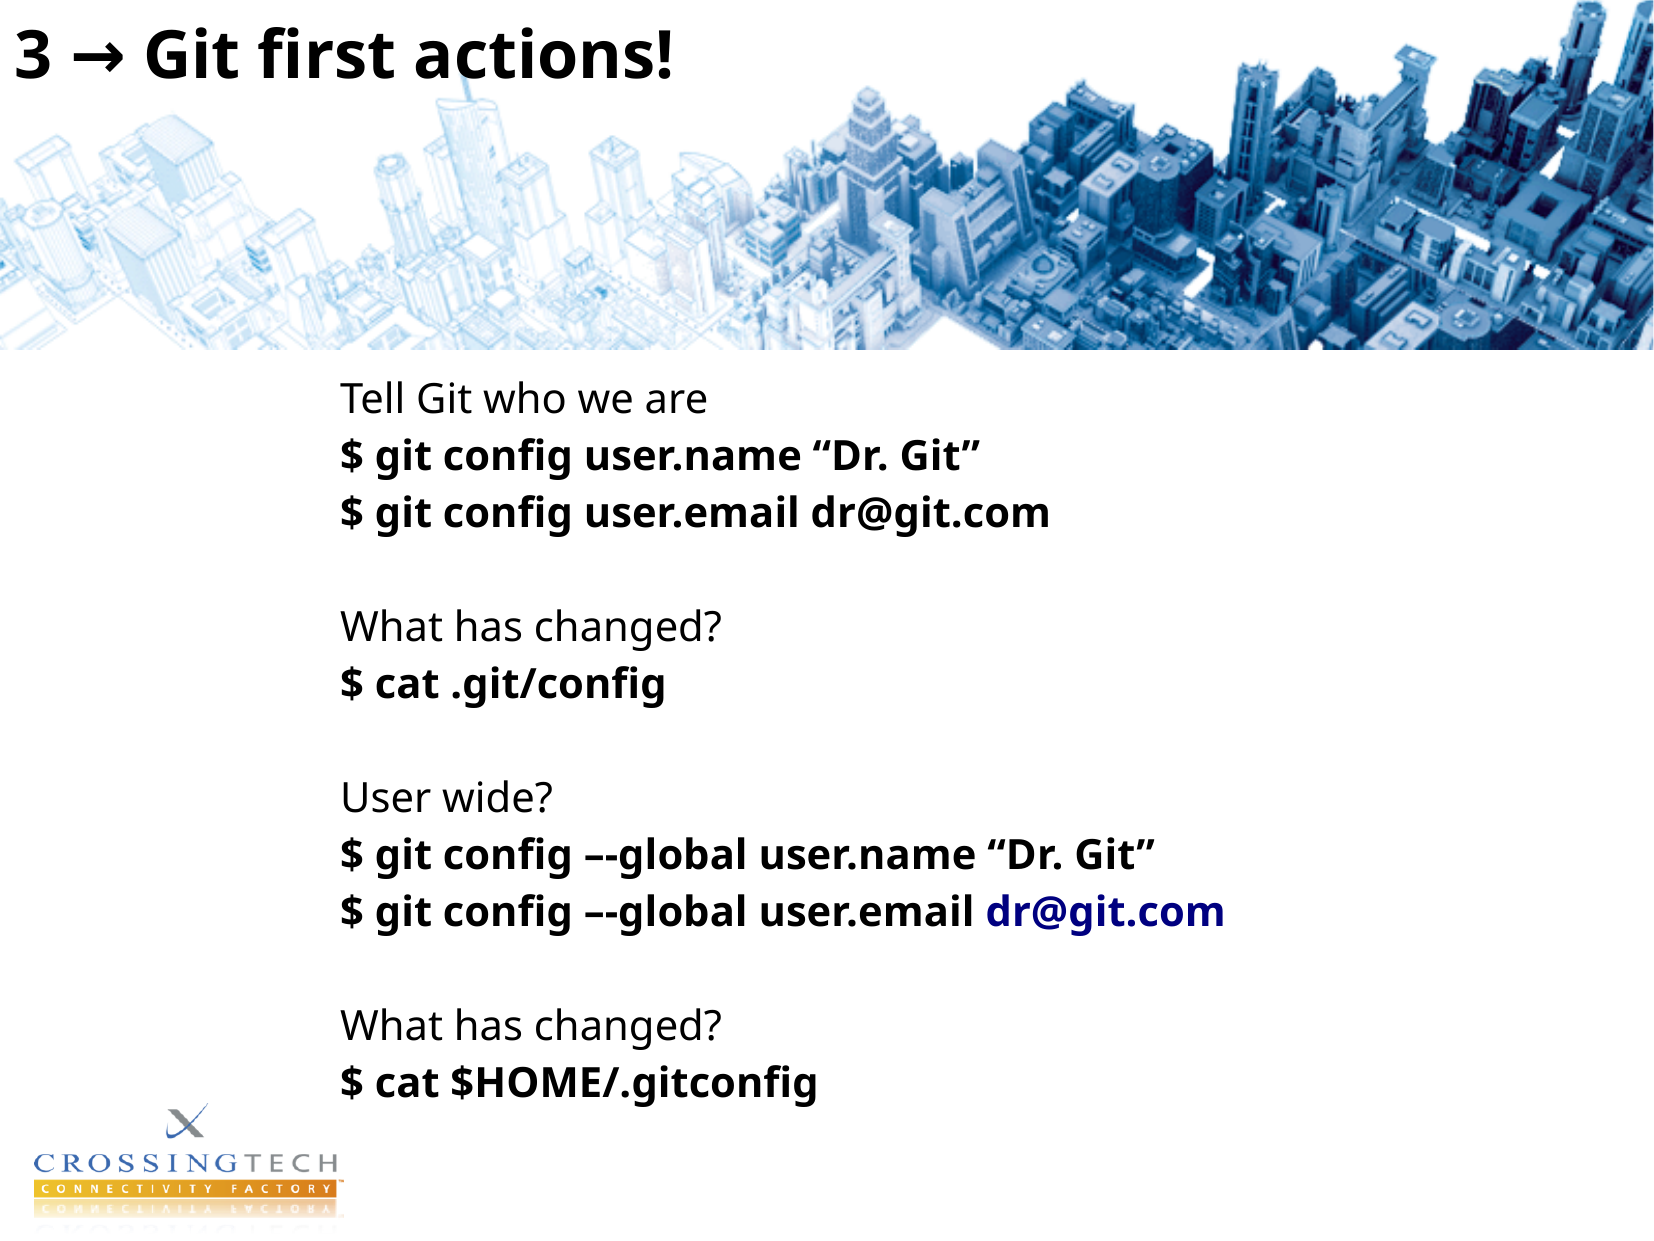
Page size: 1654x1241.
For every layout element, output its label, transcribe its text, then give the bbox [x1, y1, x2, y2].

picture [0, 0, 1654, 350]
text_box 3 → Git first actions! [0, 0, 913, 93]
picture [34, 1103, 344, 1237]
text_box Tell Git who we are $ git config user.name “Dr. Git” $ git config user.email dr@git.com What has changed? $ cat .git/config User wide? $ git config –-global user.name “Dr. Git” $ git config –-global user.email dr@git.com What has changed? $ cat $HOME/.gitconfig [325, 361, 1435, 1007]
